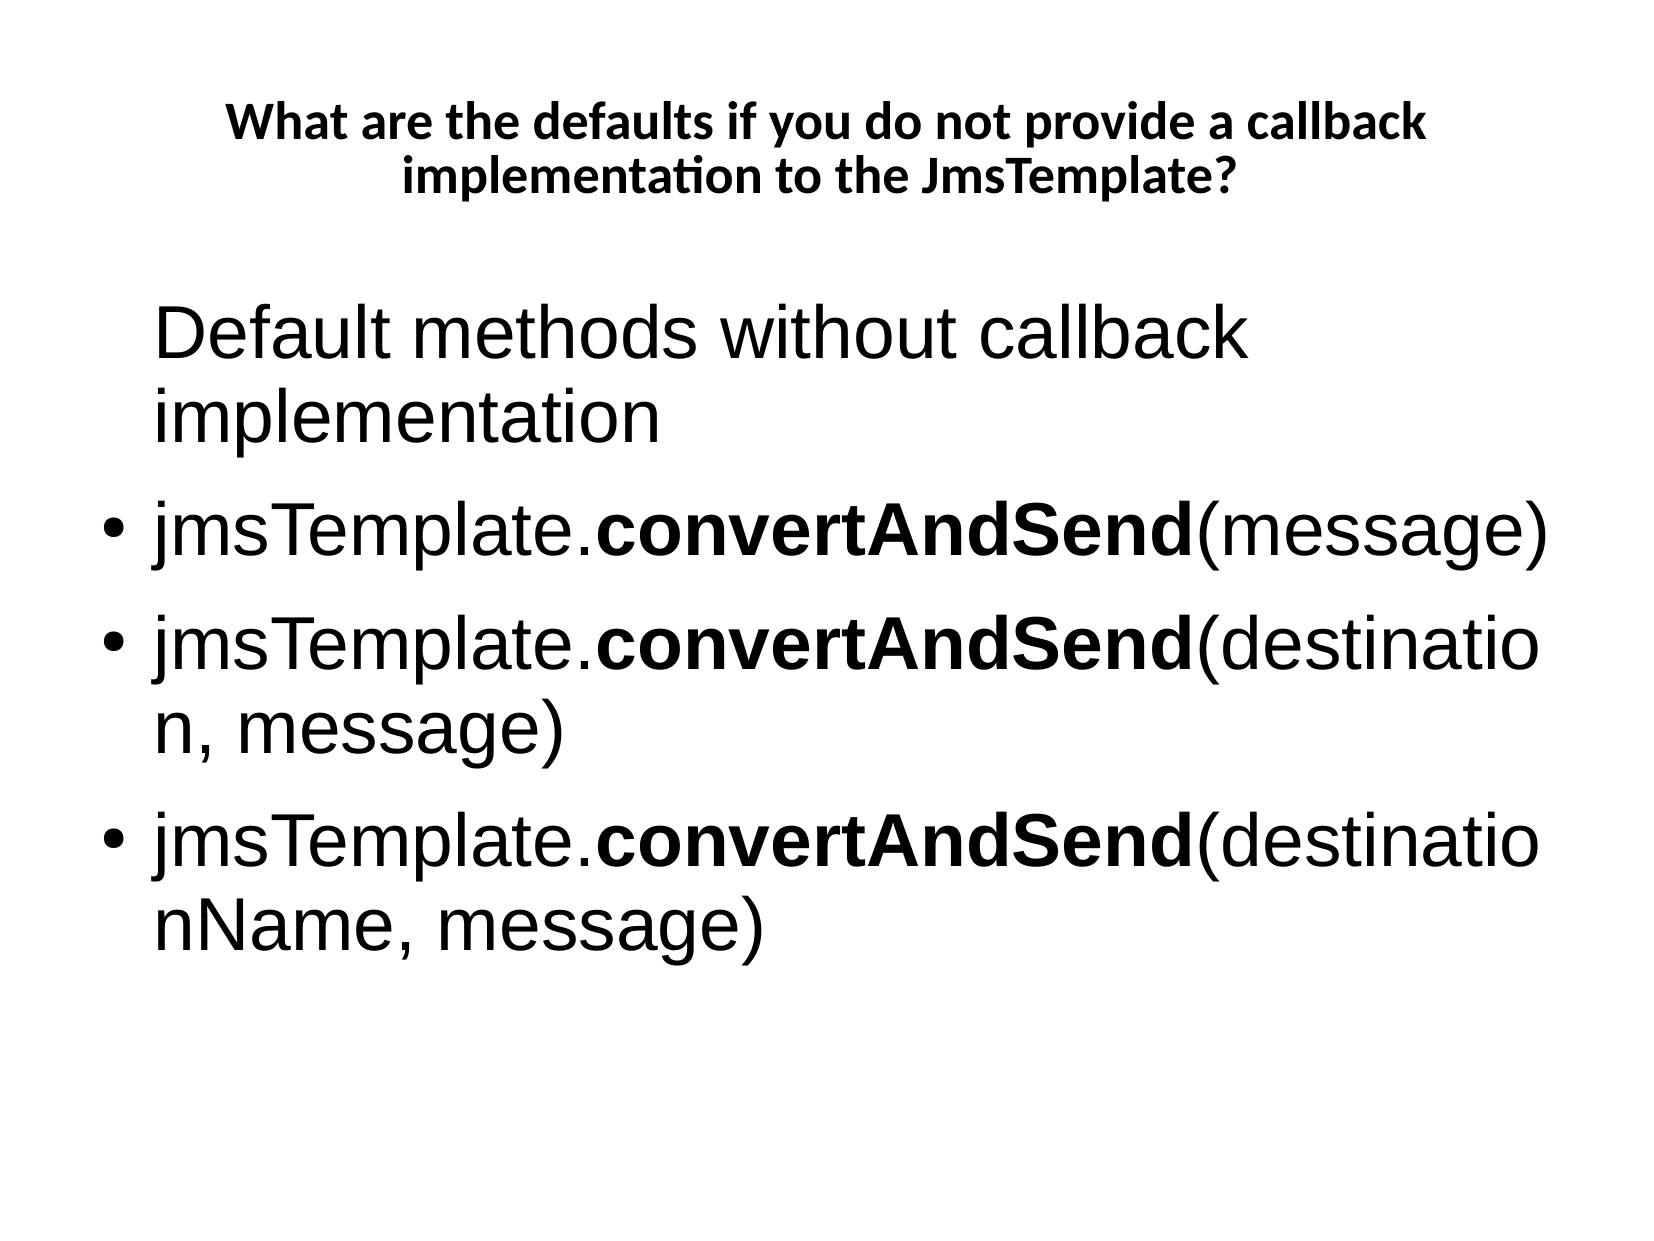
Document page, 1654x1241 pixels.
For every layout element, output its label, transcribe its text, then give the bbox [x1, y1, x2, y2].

list Default methods without callback implementation jmsTemplate.convertAndSend(message) jmsTemplate.convertAndSend(destination, message) jmsTemplate.convertAndSend(destinationName, message) [82, 290, 1571, 1153]
title What are the defaults if you do not provide a callback implementation to the JmsTemplate? [82, 49, 1571, 257]
